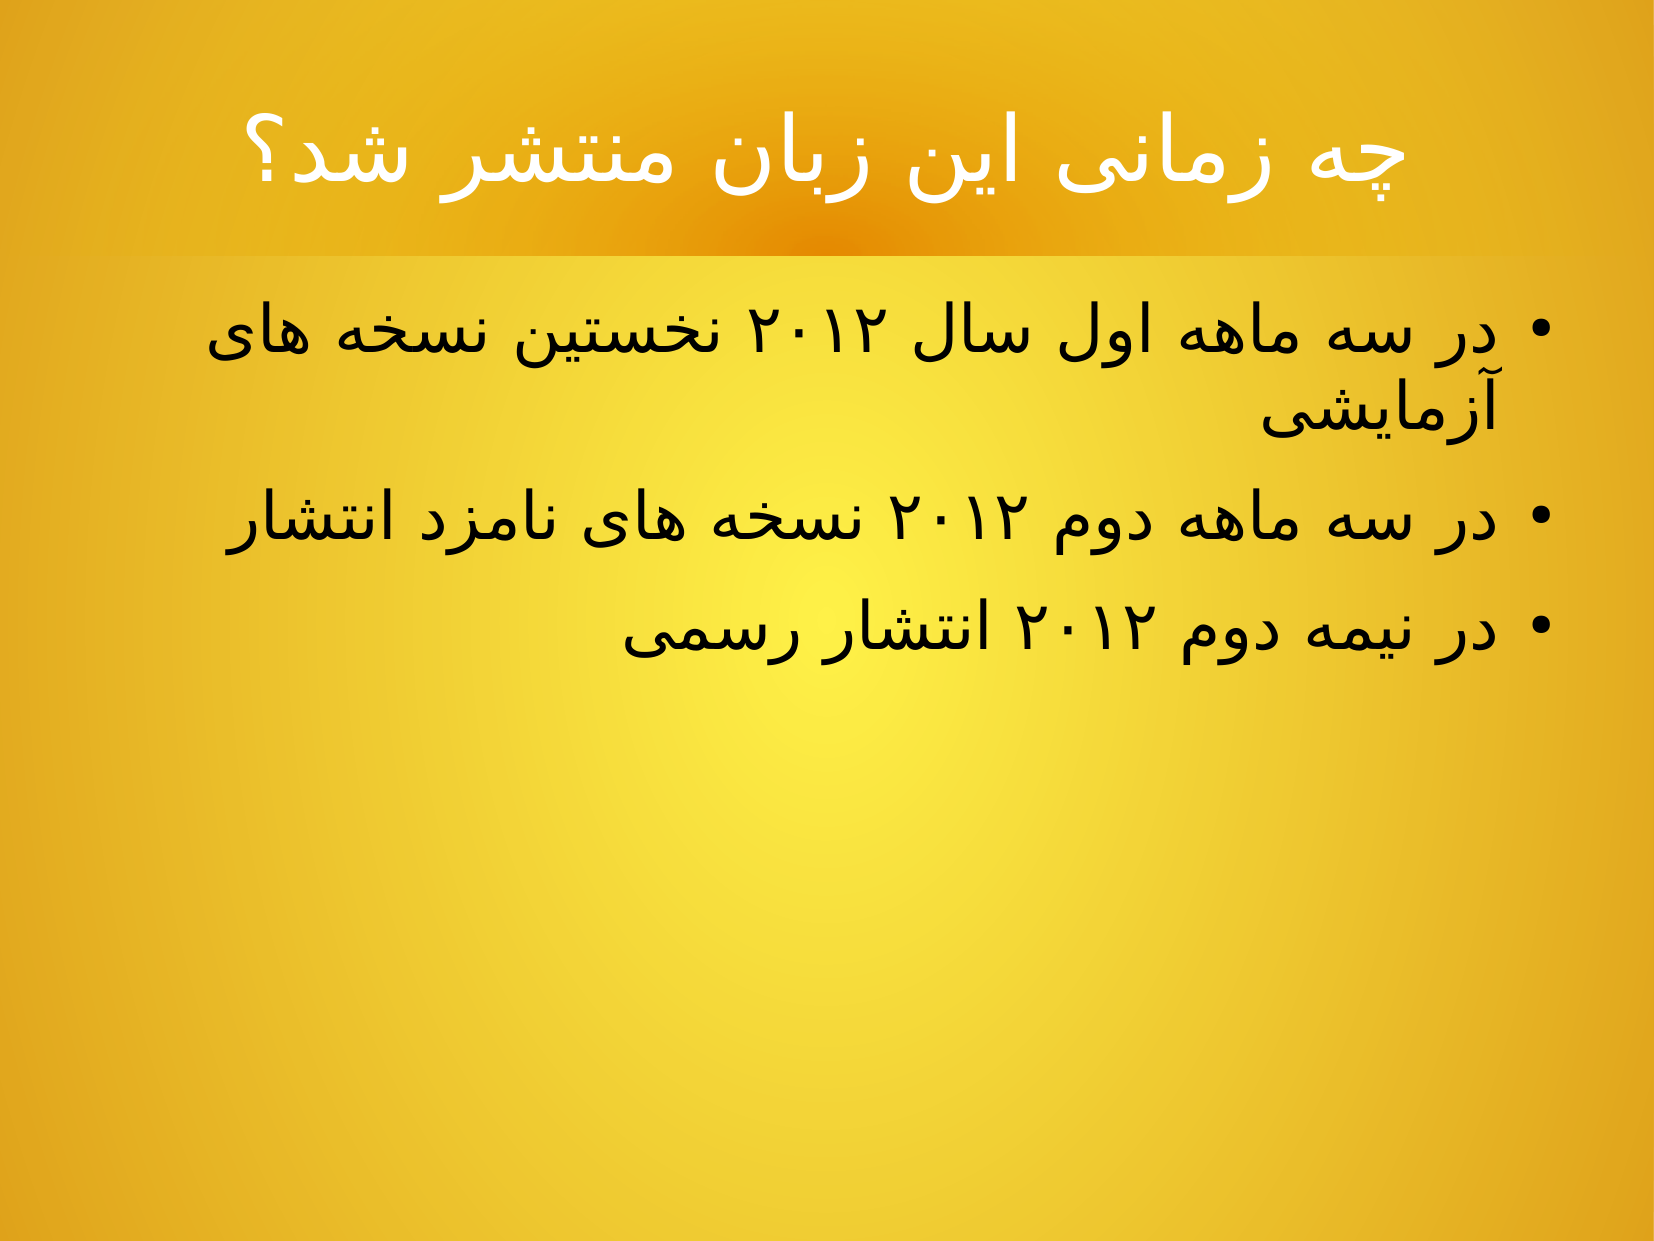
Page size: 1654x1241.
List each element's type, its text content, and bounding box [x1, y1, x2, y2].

title چه زمانی این زبان منتشر شد؟ [82, 47, 1571, 252]
list در سه ماهه اول سال ۲۰۱۲ نخستین نسخه های آزمایشی در سه ماهه دوم ۲۰۱۲ نسخه های نامزد انتشار در نیمه دوم ۲۰۱۲ انتشار رسمی [82, 290, 1571, 1010]
